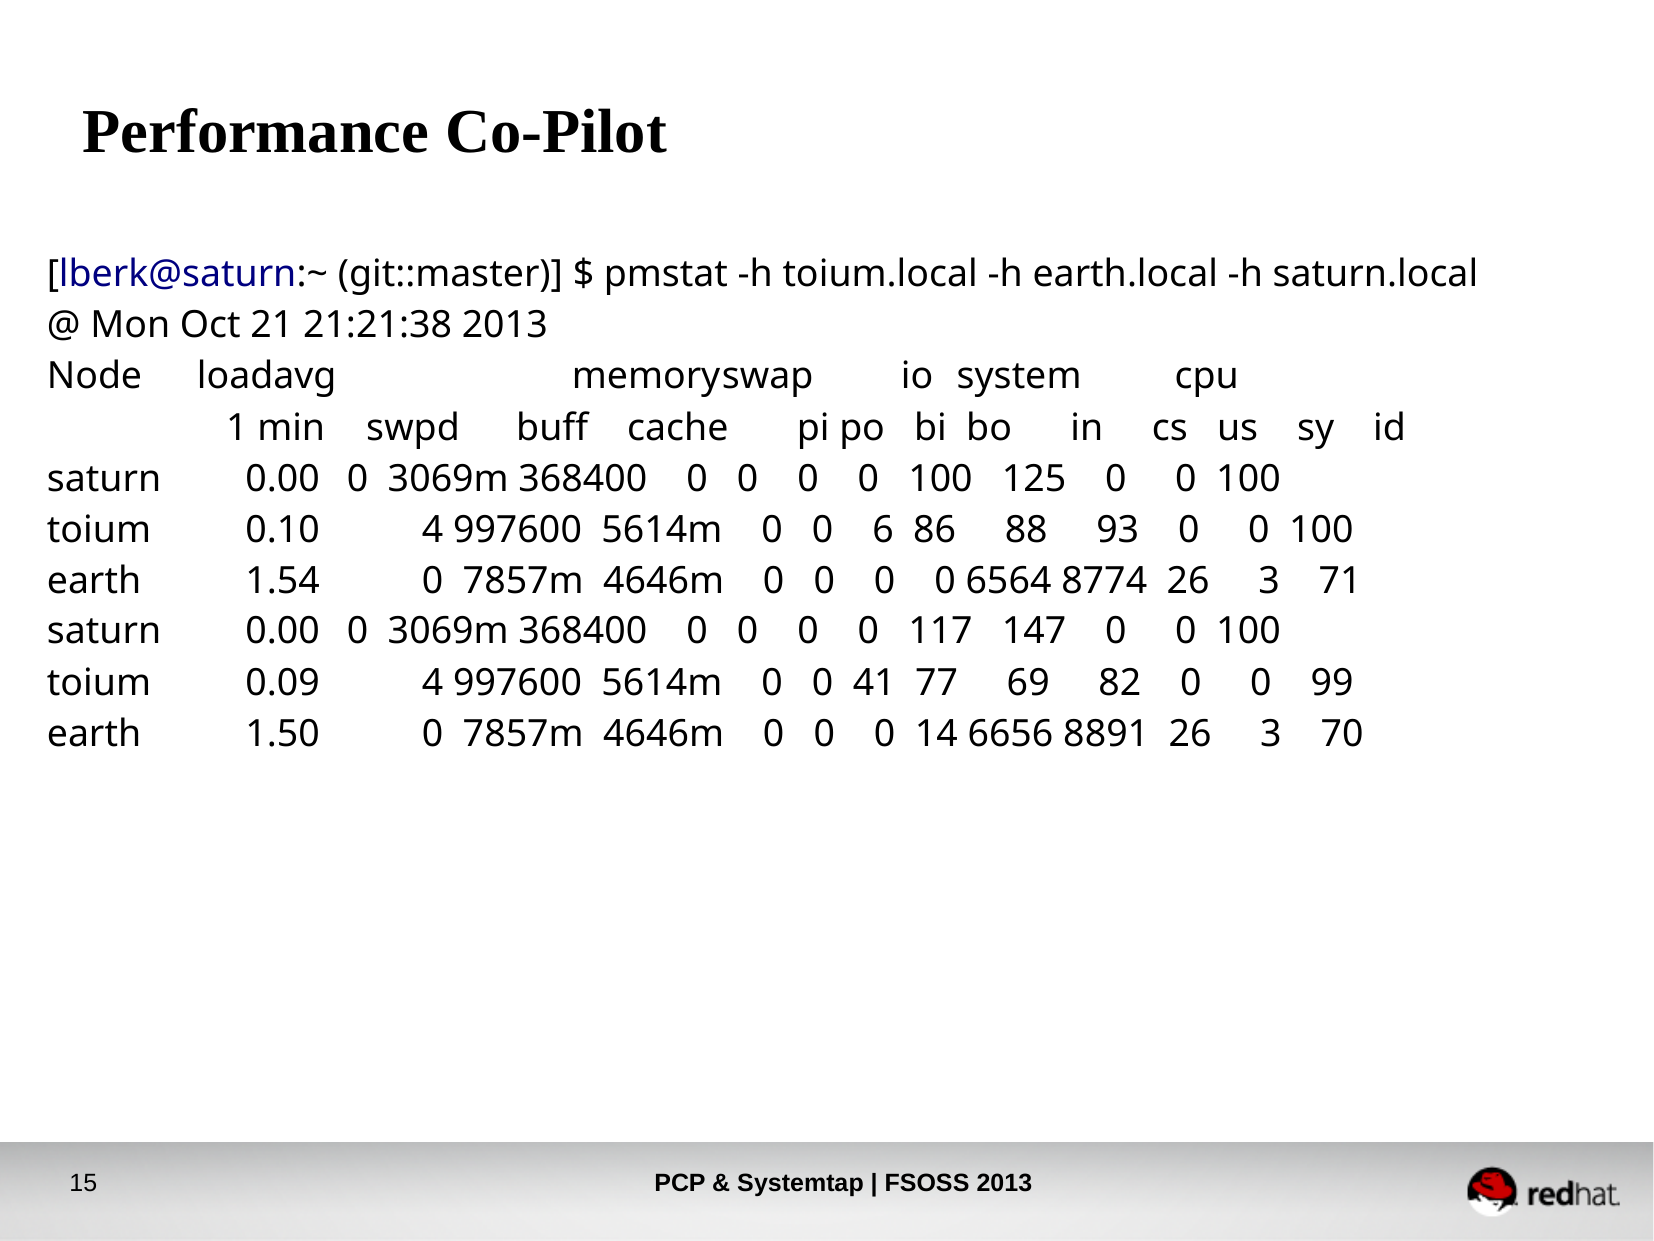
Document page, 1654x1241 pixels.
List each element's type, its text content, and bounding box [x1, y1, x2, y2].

text_box [lberk@saturn:~ (git::master)] $ pmstat -h toium.local -h earth.local -h saturn.local @ Mon Oct 21 21:21:38 2013 Node loadavg memory swap io system cpu 1 min swpd buff cache pi po bi bo in cs us sy id saturn 0.00 0 3069m 368400 0 0 0 0 100 125 0 0 100 toium 0.10 4 997600 5614m 0 0 6 86 88 93 0 0 100 earth 1.54 0 7857m 4646m 0 0 0 0 6564 8774 26 3 71 saturn 0.00 0 3069m 368400 0 0 0 0 117 147 0 0 100 toium 0.09 4 997600 5614m 0 0 41 77 69 82 0 0 99 earth 1.50 0 7857m 4646m 0 0 0 14 6656 8891 26 3 70 [30, 238, 1627, 733]
picture [0, 1142, 1654, 1241]
title Performance Co-Pilot [82, 37, 1571, 226]
